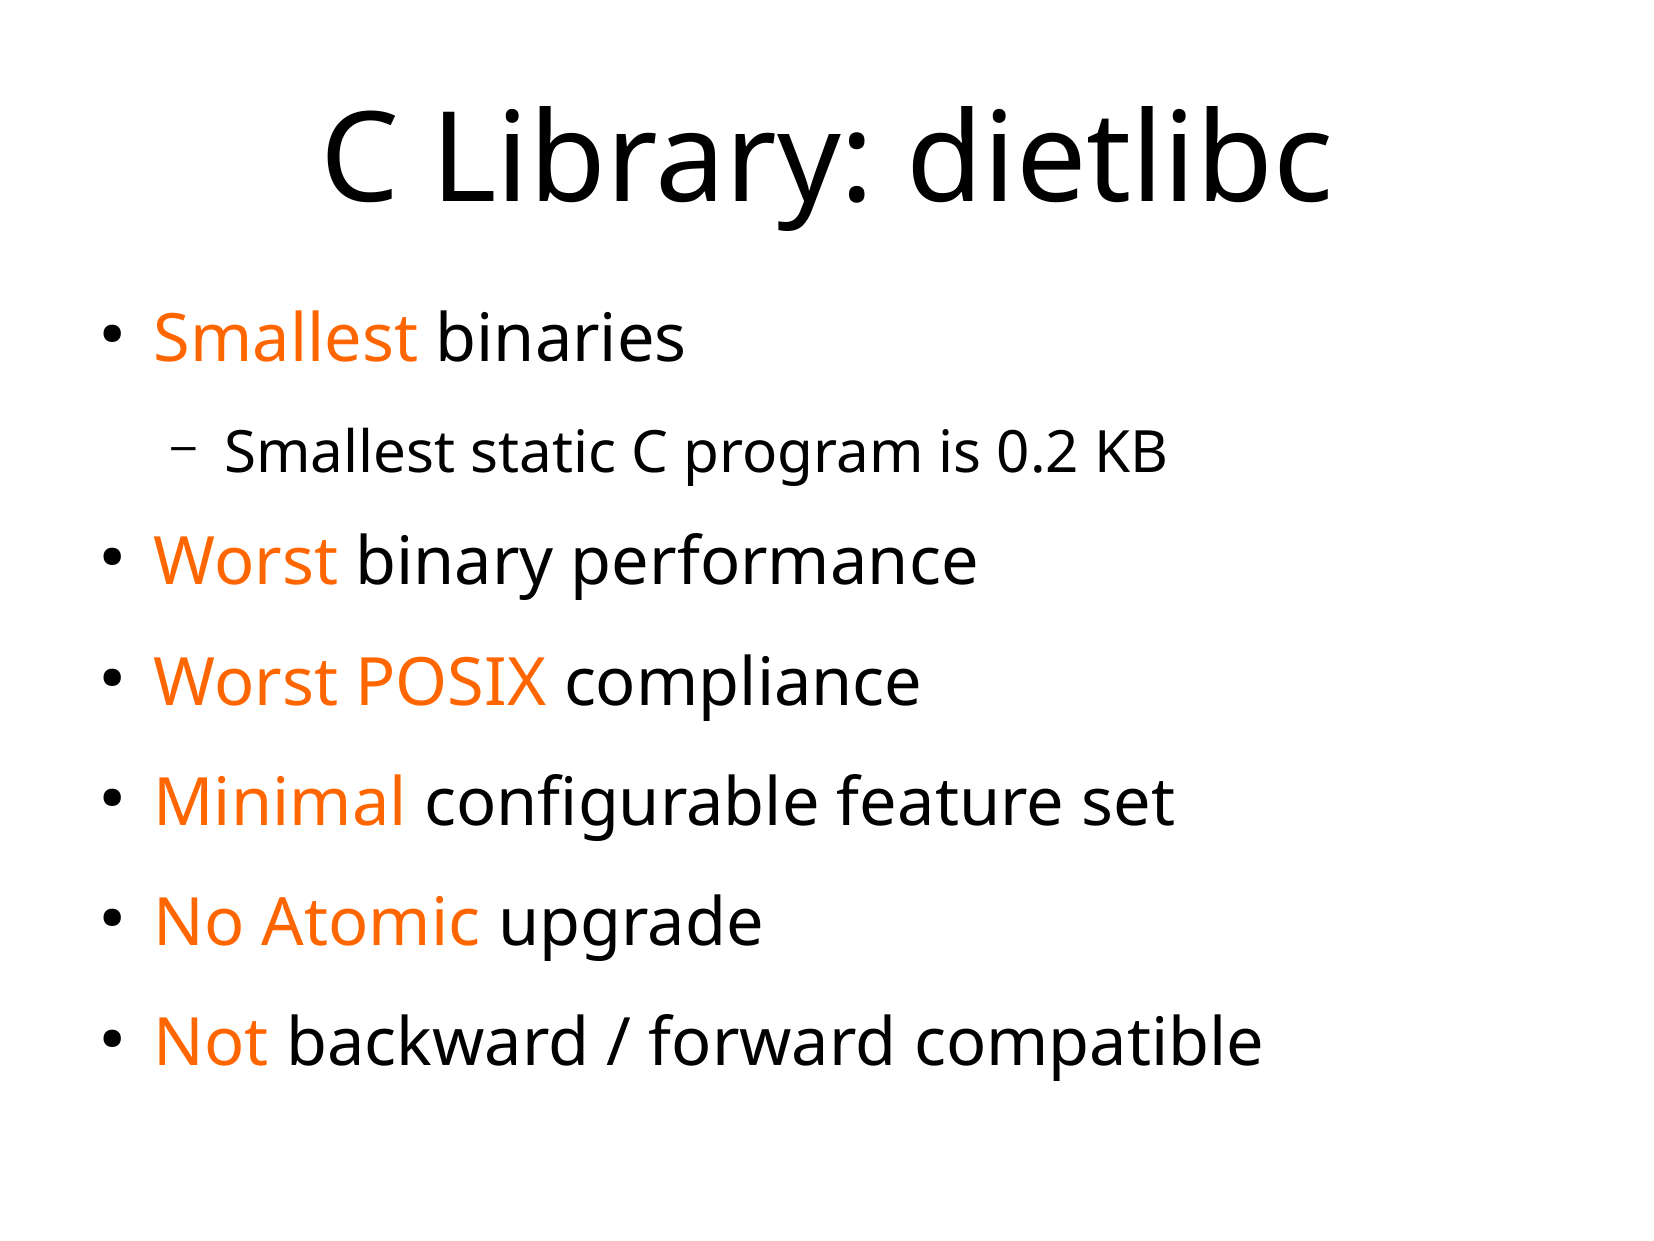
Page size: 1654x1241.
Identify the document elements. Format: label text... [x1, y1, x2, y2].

title C Library: dietlibc [82, 49, 1571, 257]
list Smallest binaries Smallest static C program is 0.2 KB Worst binary performance Worst POSIX compliance Minimal configurable feature set No Atomic upgrade Not backward / forward compatible [82, 290, 1571, 1156]
